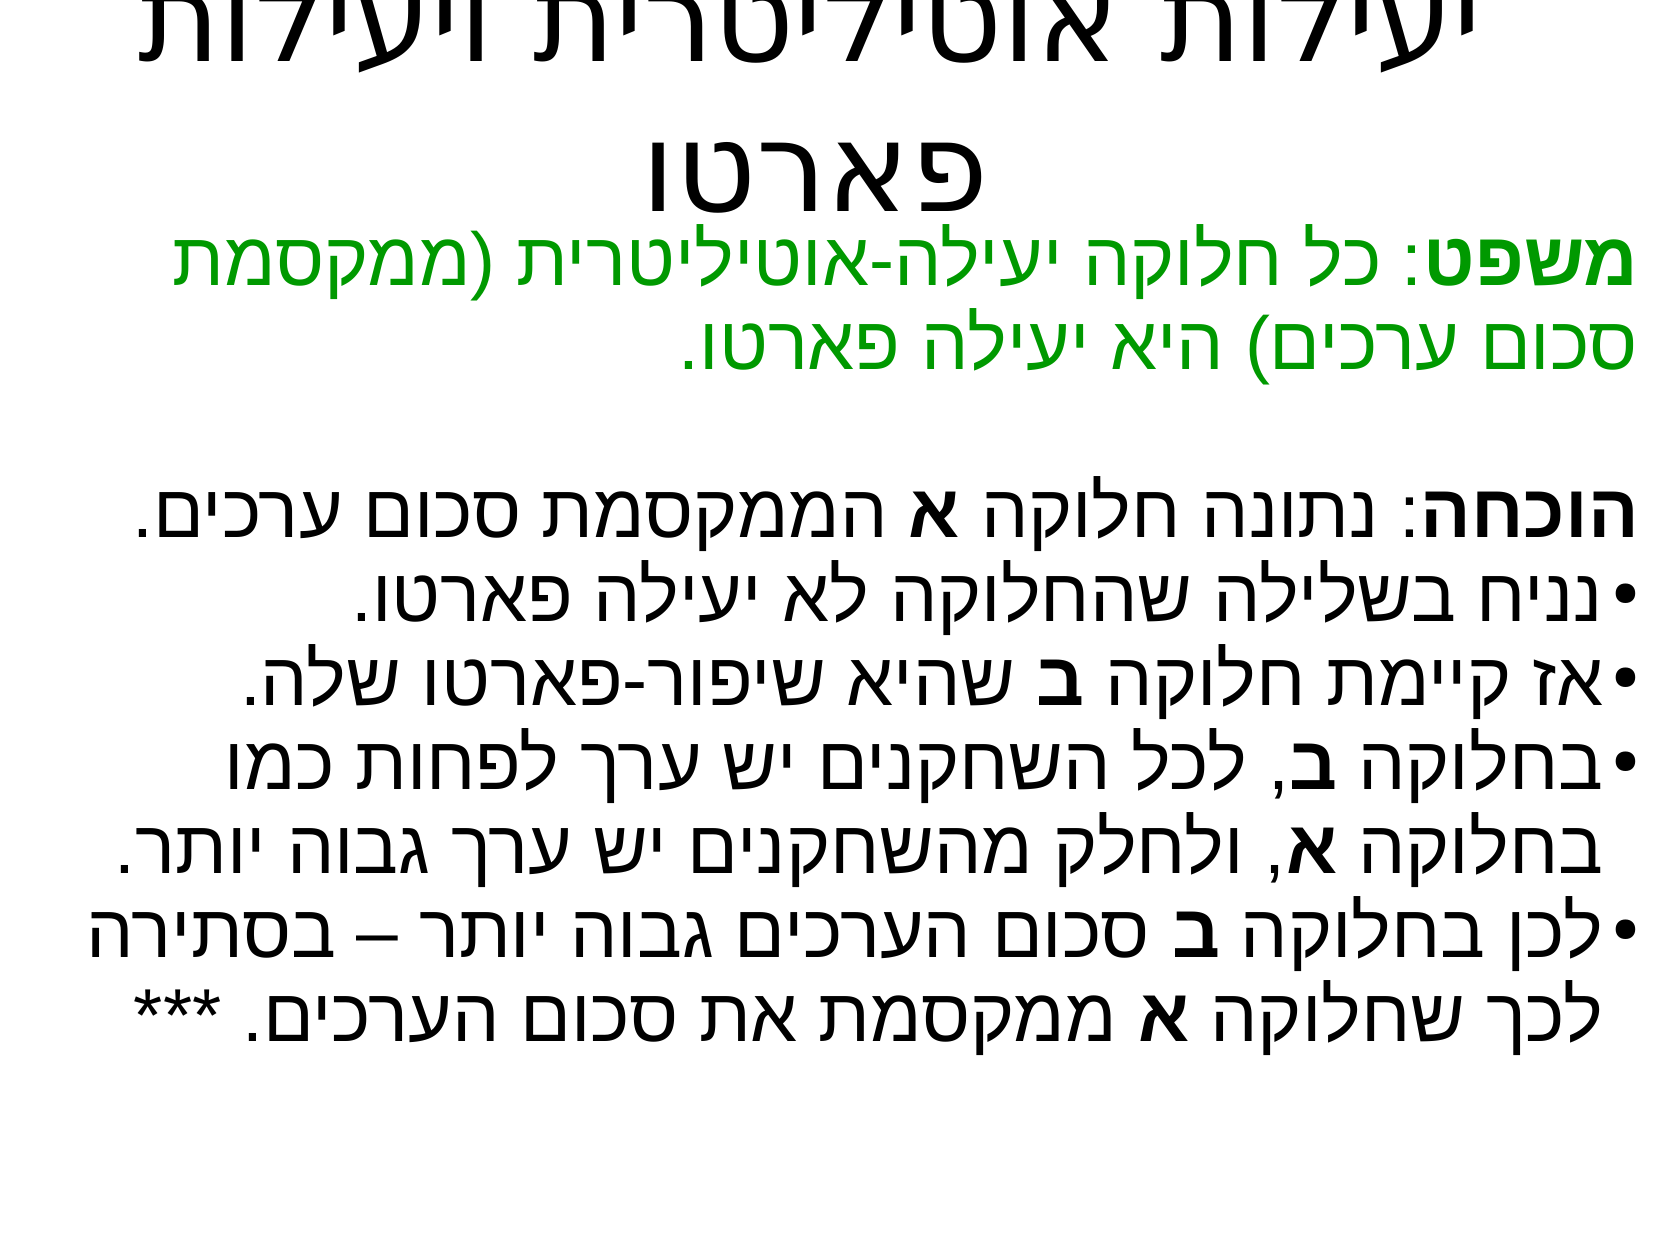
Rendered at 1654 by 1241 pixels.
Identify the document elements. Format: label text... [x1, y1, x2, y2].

title יעילות אוטיליטרית ויעילות פארטו [0, 7, 1654, 166]
text_box משפט: כל חלוקה יעילה-אוטיליטרית (ממקסמת סכום ערכים) היא יעילה פארטו. הוכחה: נתונה חלוקה א הממקסמת סכום ערכים. נניח בשלילה שהחלוקה לא יעילה פארטו. אז קיימת חלוקה ב שהיא שיפור-פארטו שלה. בחלוקה ב, לכל השחקנים יש ערך לפחות כמו בחלוקה א, ולחלק מהשחקנים יש ערך גבוה יותר. לכן בחלוקה ב סכום הערכים גבוה יותר – בסתירה לכך שחלוקה א ממקסמת את סכום הערכים. *** [0, 210, 1654, 1065]
